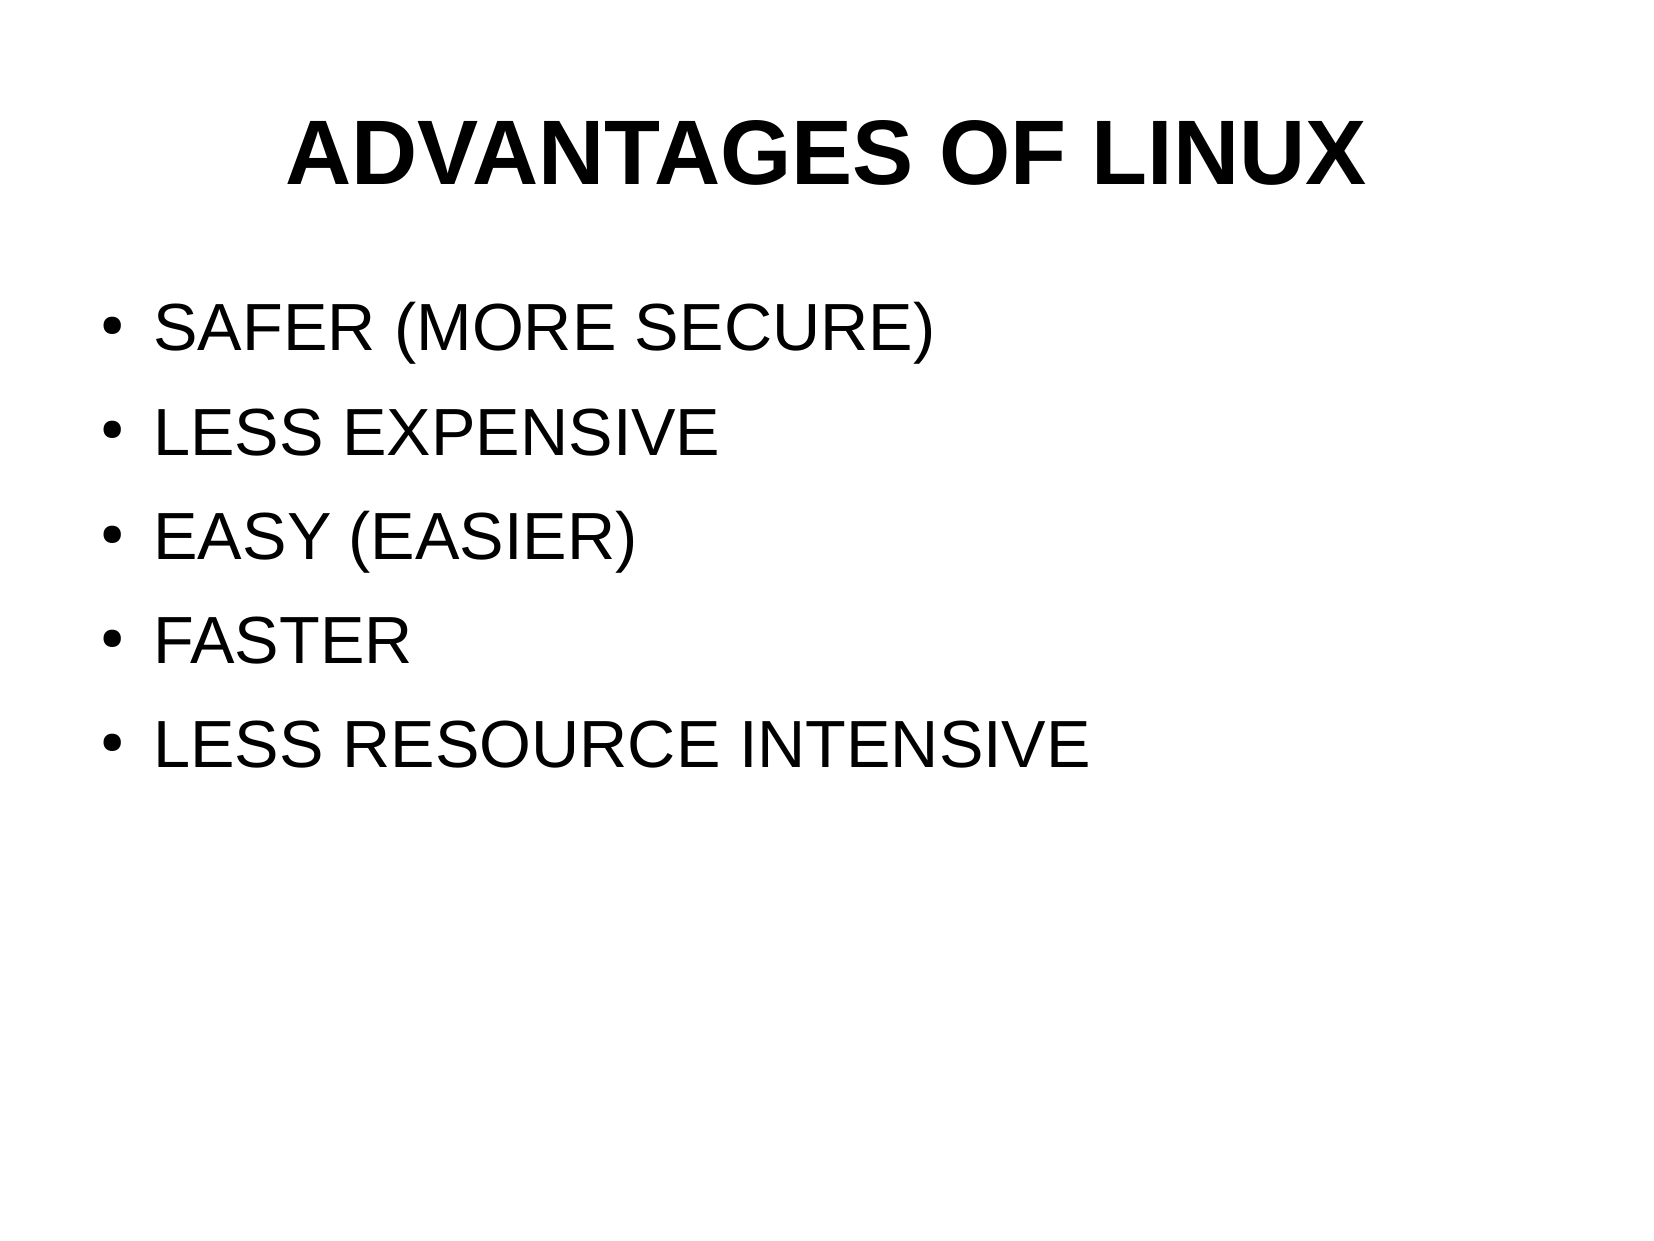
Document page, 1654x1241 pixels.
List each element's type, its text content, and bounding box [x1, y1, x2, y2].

list SAFER (MORE SECURE) LESS EXPENSIVE EASY (EASIER) FASTER LESS RESOURCE INTENSIVE [82, 290, 1571, 1010]
title ADVANTAGES OF LINUX [82, 49, 1571, 257]
